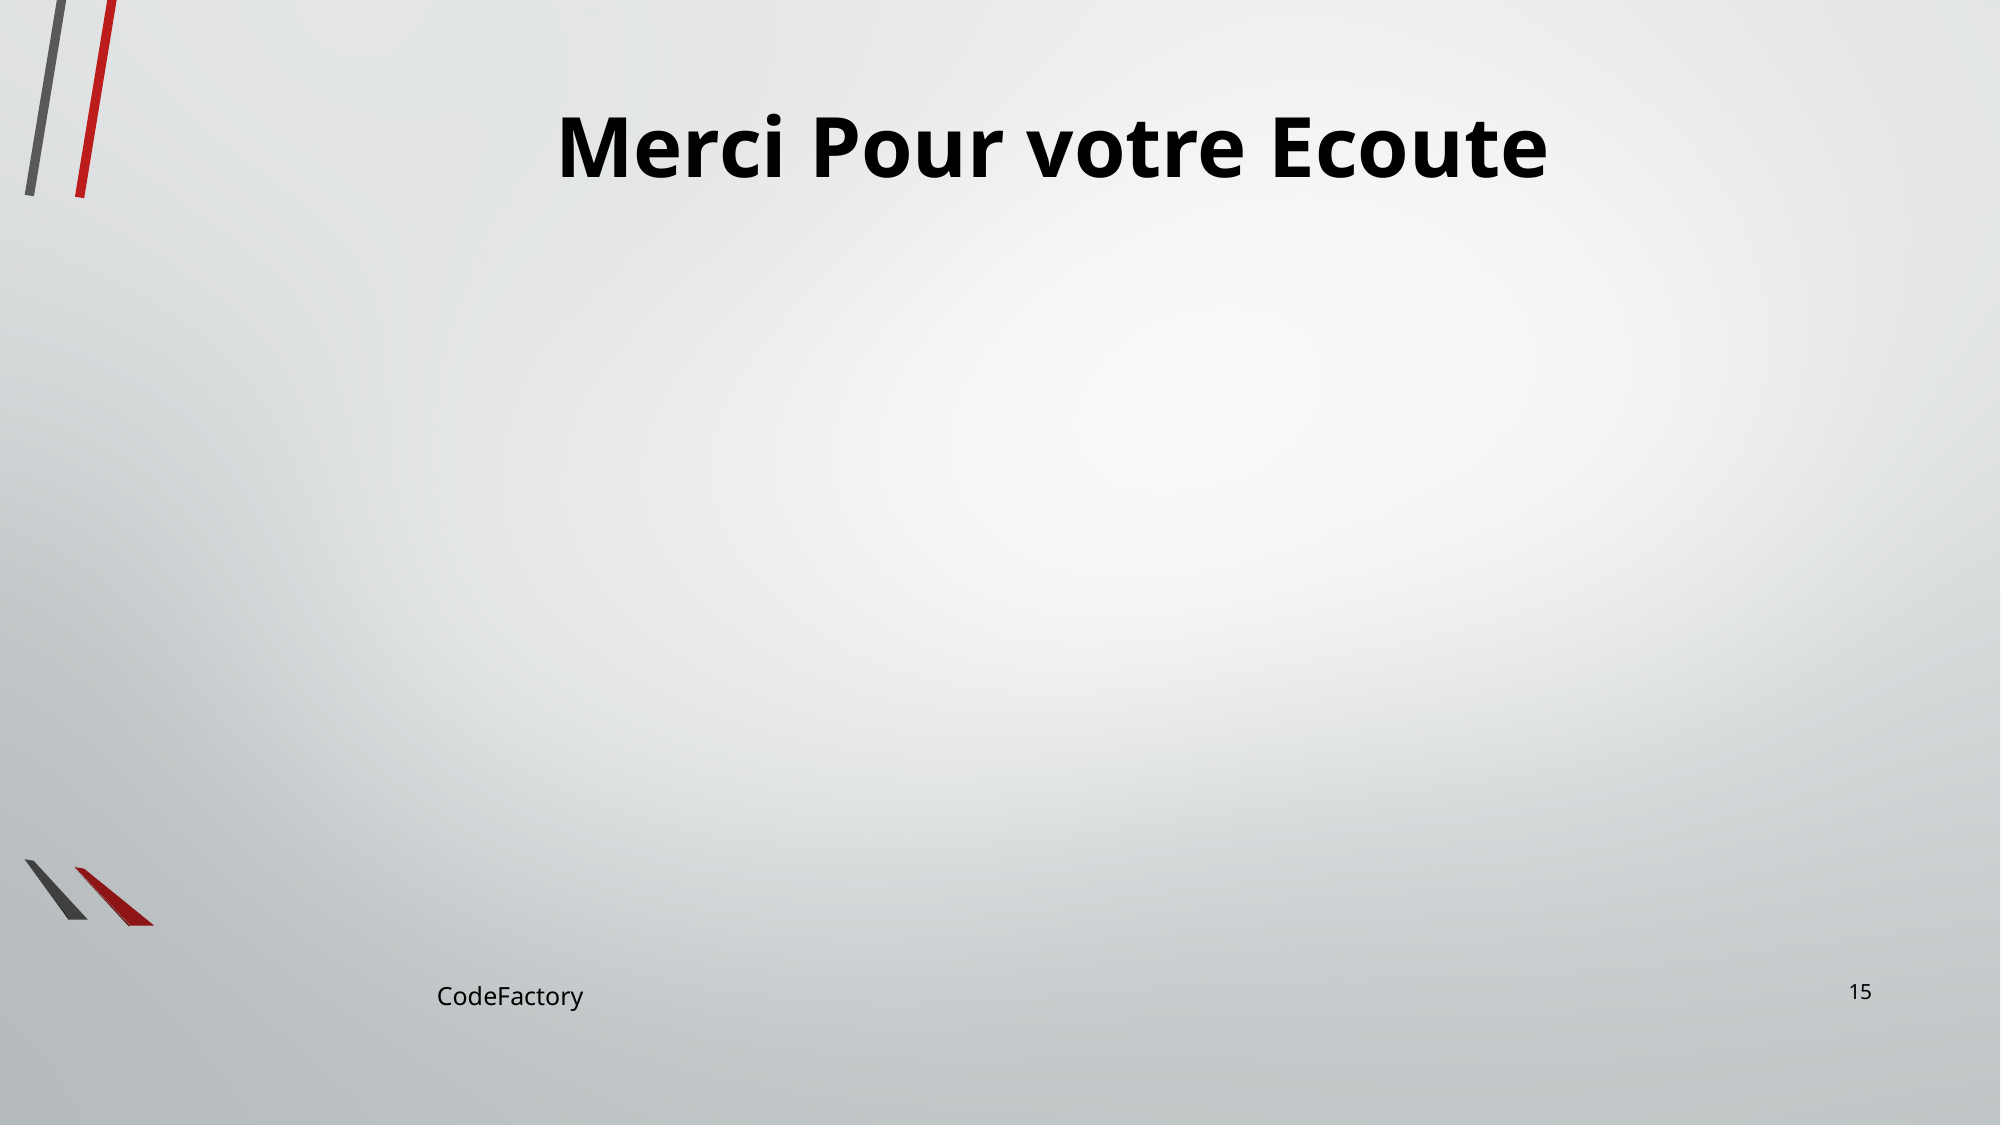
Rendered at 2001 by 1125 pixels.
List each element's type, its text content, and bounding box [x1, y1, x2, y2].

title Merci Pour votre Ecoute [231, 0, 1875, 288]
picture [0, 0, 2001, 1125]
footer CodeFactory [421, 965, 1584, 1025]
